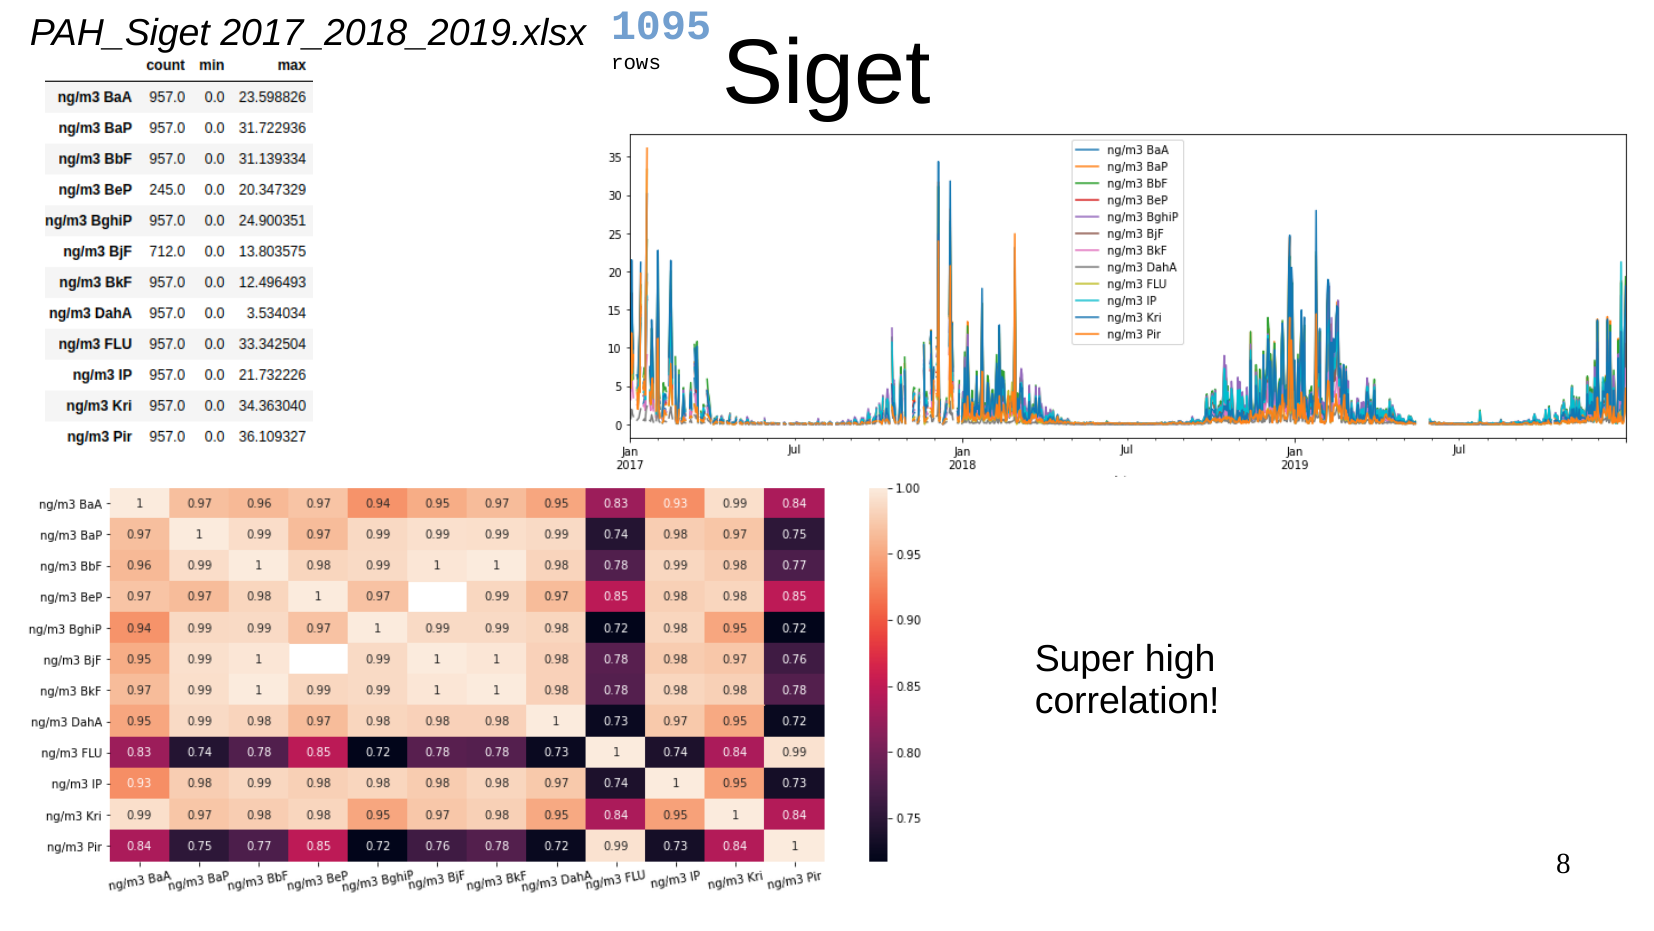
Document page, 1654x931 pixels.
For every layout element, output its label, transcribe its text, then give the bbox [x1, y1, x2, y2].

picture [602, 124, 1636, 477]
picture [45, 61, 313, 451]
text_box PAH_Siget 2017_2018_2019.xlsx [15, 3, 596, 61]
text_box 1095 rows [596, 0, 732, 88]
picture [15, 479, 931, 903]
text_box Super high correlation! [1020, 630, 1261, 729]
title Siget [82, 7, 1571, 136]
